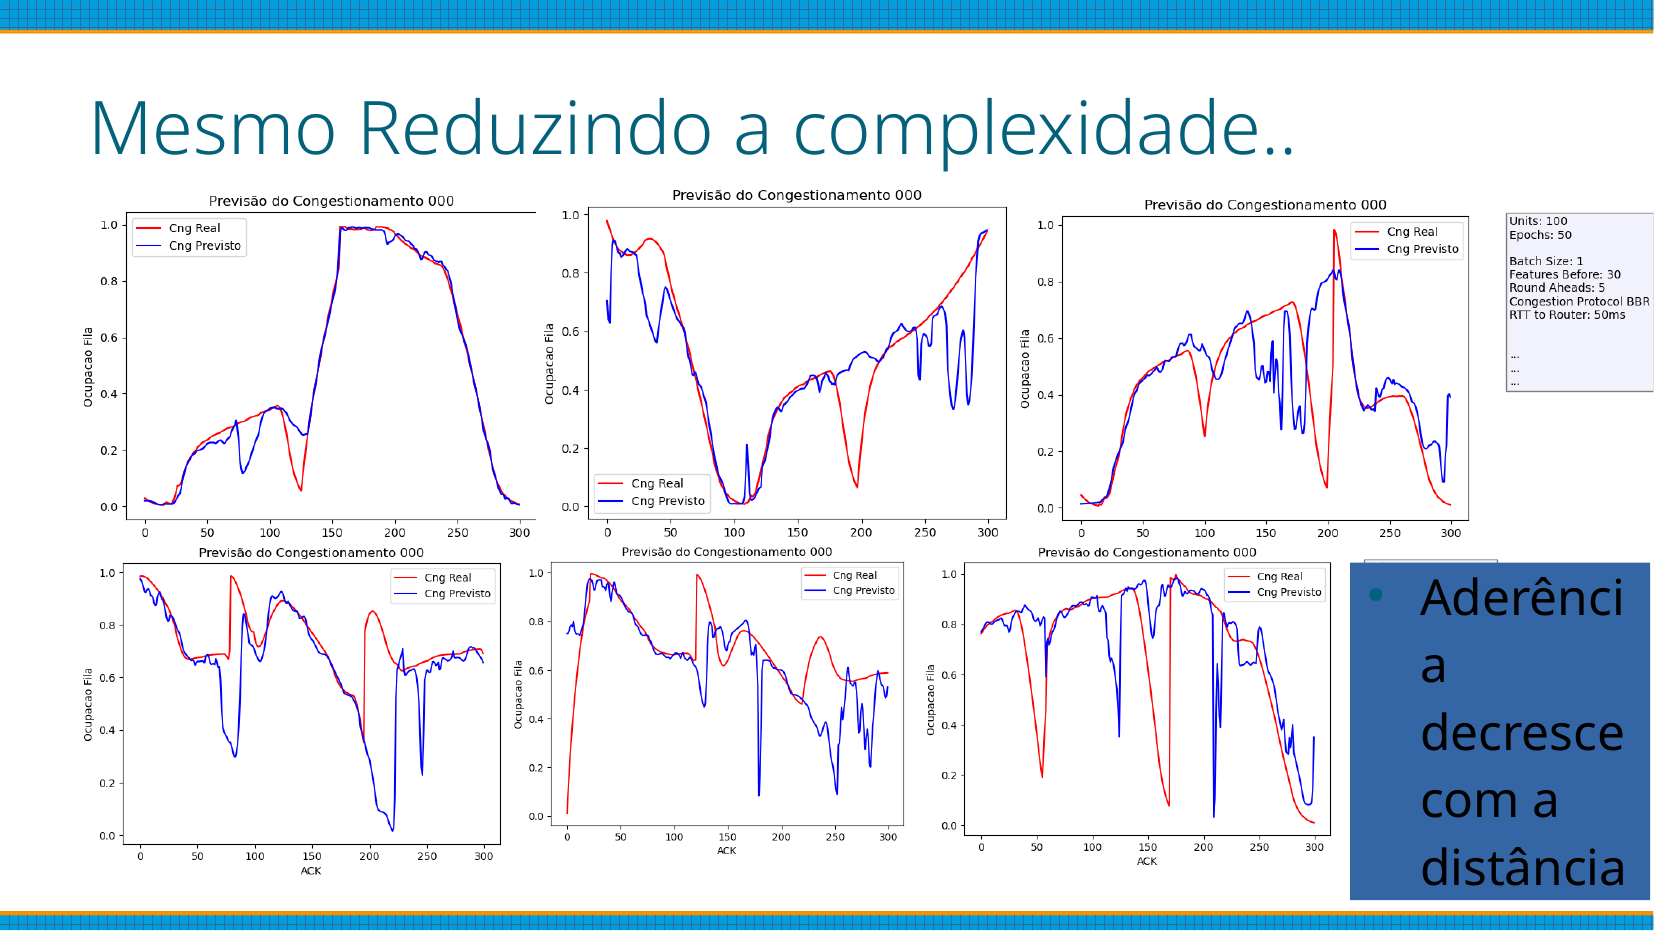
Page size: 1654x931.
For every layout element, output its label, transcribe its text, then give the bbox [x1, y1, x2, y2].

picture [75, 181, 1654, 885]
list Aderência decresce com a distância [1350, 562, 1651, 901]
title Mesmo Reduzindo a complexidade.. [88, 44, 1565, 191]
